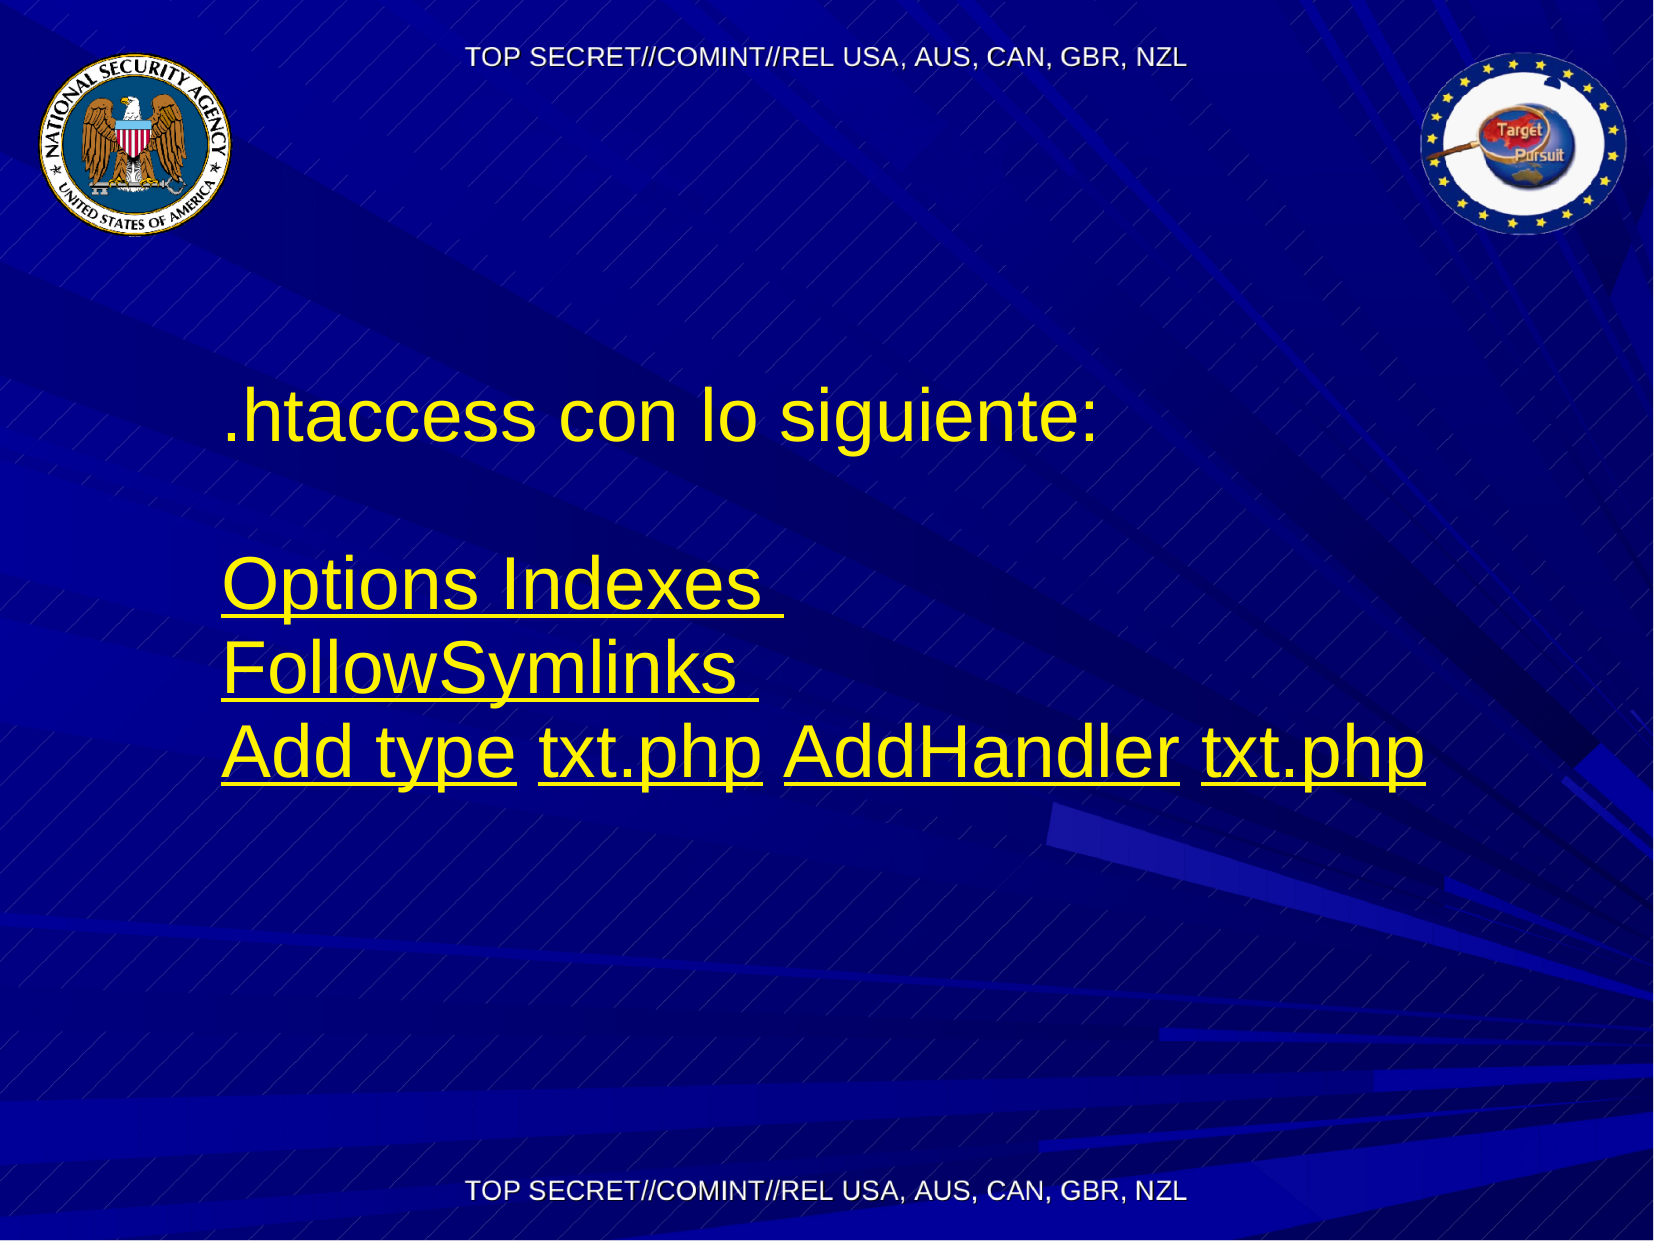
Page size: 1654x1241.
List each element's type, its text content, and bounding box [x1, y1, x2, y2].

text_box .htaccess con lo siguiente: Options Indexes FollowSymlinks Add type txt.php AddHandler txt.php [206, 366, 1518, 815]
picture [0, 0, 1654, 1241]
